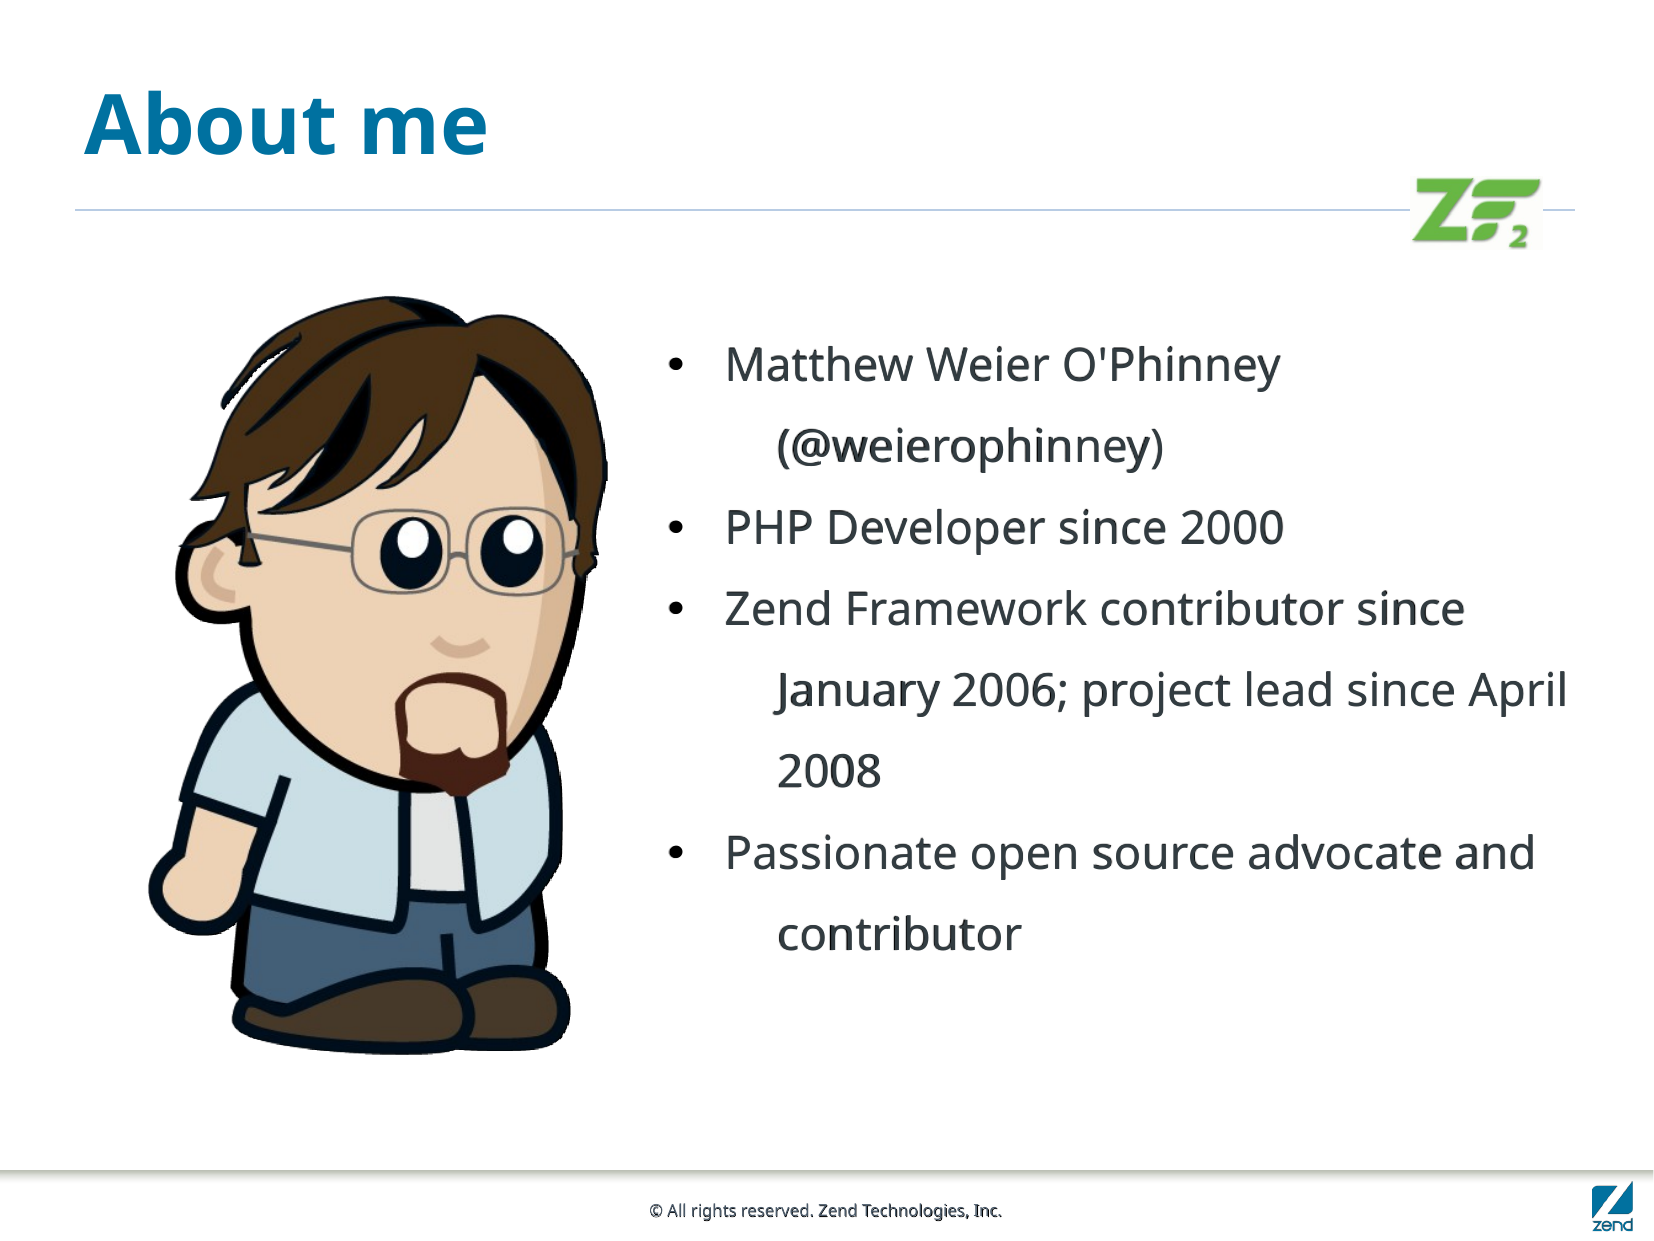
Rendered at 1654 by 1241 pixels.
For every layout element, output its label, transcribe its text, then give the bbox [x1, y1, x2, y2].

picture [0, 1170, 1654, 1232]
picture [1410, 176, 1543, 250]
text_box Matthew Weier O'Phinney (@weierophinney) PHP Developer since 2000 Zend Framework contributor since January 2006; project lead since April 2008 Passionate open source advocate and contributor [675, 306, 1613, 1067]
title About me [84, 82, 1491, 180]
picture [84, 280, 675, 1067]
